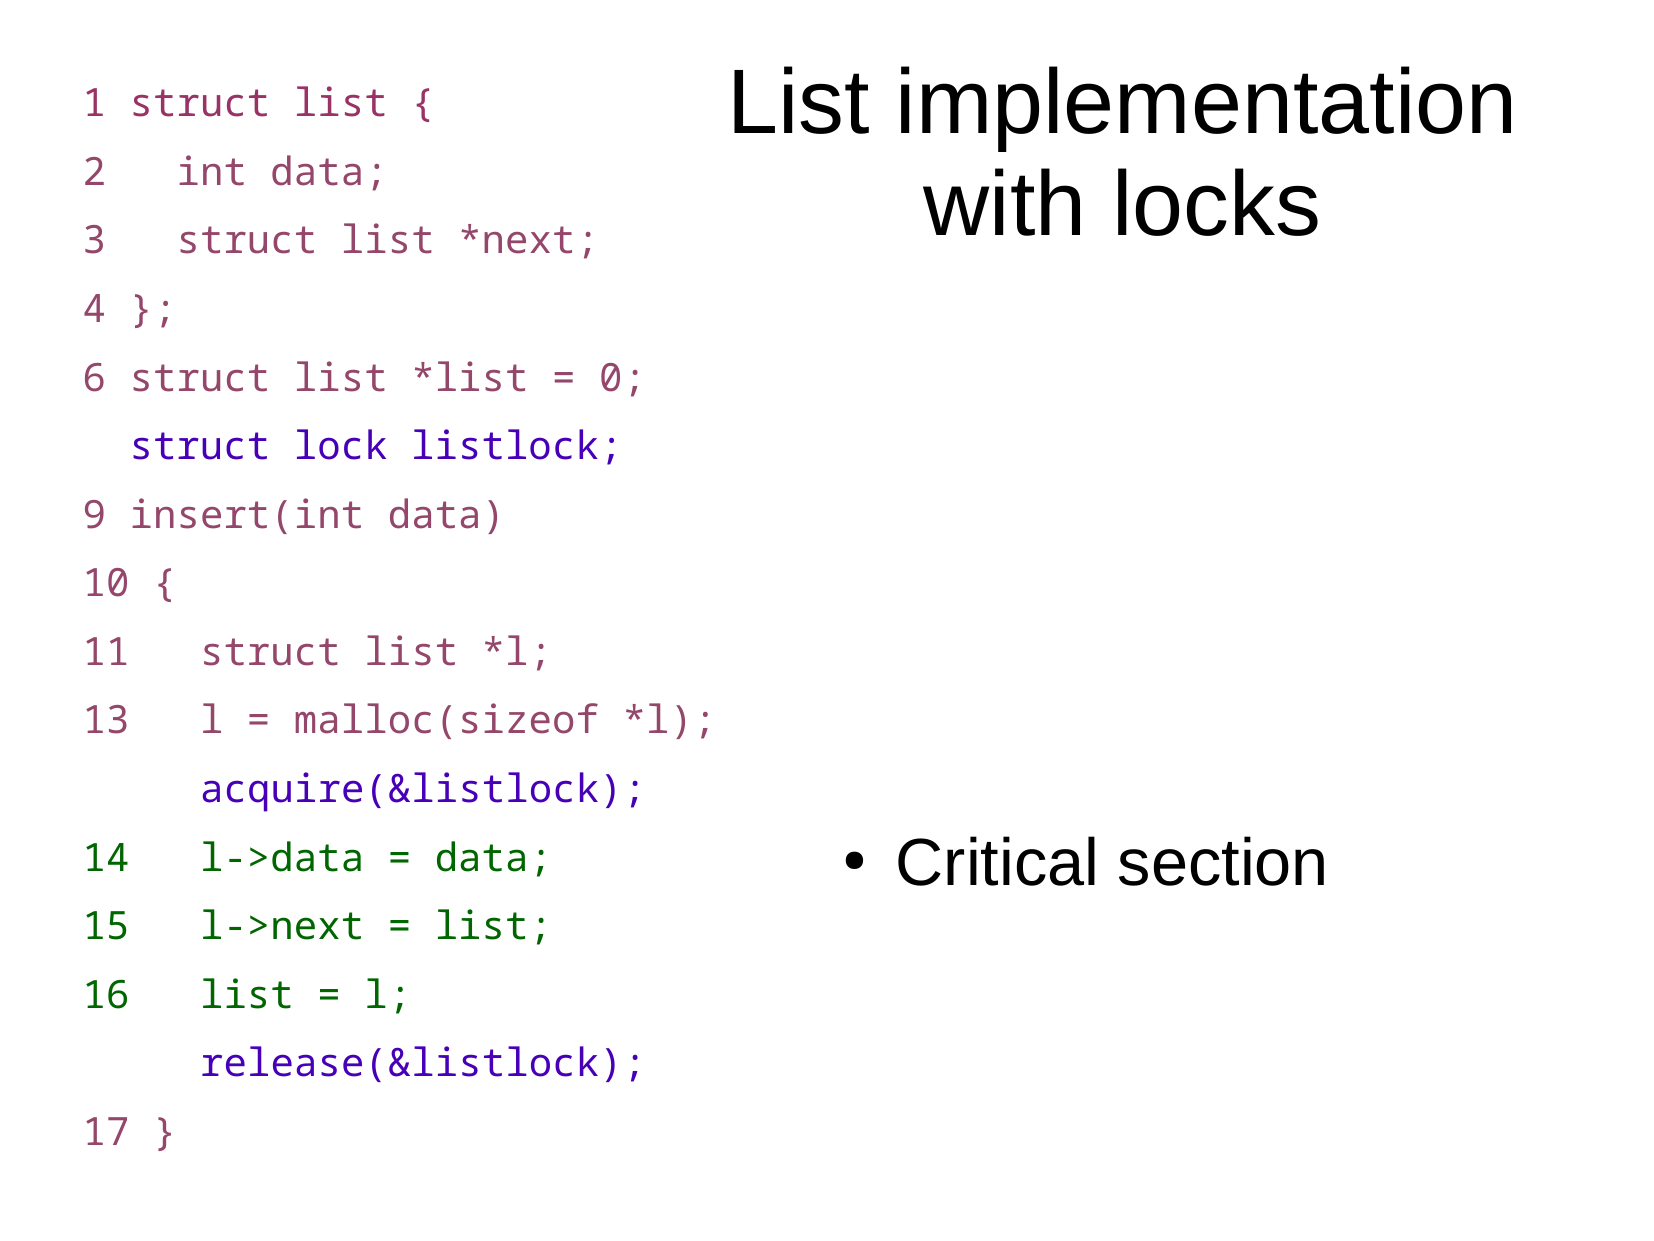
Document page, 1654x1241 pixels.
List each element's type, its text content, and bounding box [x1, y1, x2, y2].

list 1 struct list { 2 int data; 3 struct list *next; 4 }; 6 struct list *list = 0; struct lock listlock; 9 insert(int data) 10 { 11 struct list *l; 13 l = malloc(sizeof *l); acquire(&listlock); 14 l->data = data; 15 l->next = list; 16 list = l; release(&listlock); 17 } [82, 75, 1571, 1163]
title List implementation with locks [675, 49, 1571, 257]
list Critical section [825, 825, 1571, 976]
